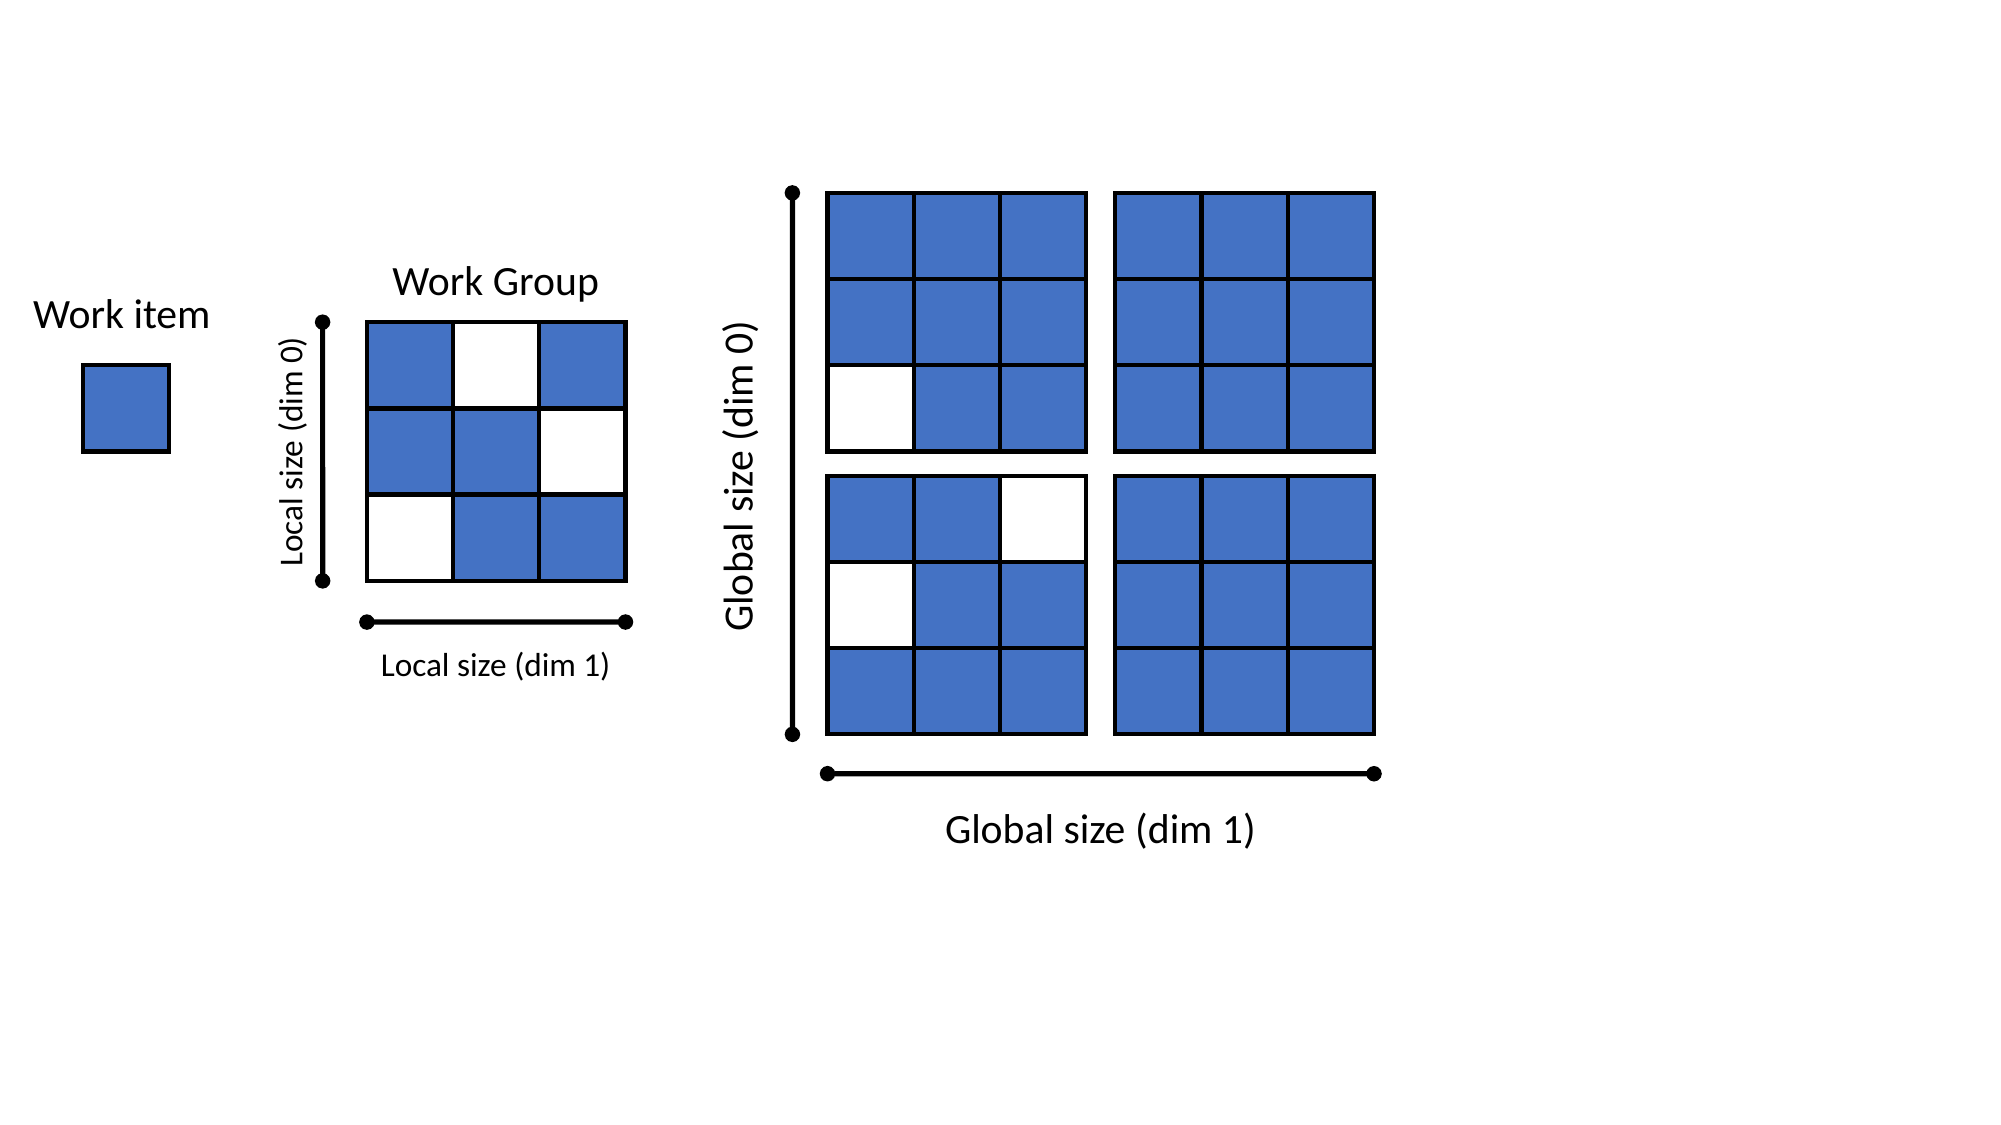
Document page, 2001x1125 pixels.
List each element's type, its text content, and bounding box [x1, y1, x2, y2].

text_box Global size (dim 1) [930, 794, 1272, 860]
text_box Local size (dim 1) [366, 635, 626, 691]
text_box Local size (dim 0) [261, 321, 317, 582]
text_box [1115, 192, 1374, 452]
text_box [83, 365, 170, 452]
text_box [827, 192, 1087, 452]
text_box Global size (dim 0) [703, 305, 769, 647]
text_box Work Group [377, 246, 615, 312]
text_box [1115, 475, 1374, 735]
text_box [827, 475, 1087, 735]
text_box Work item [18, 279, 226, 344]
text_box [366, 322, 626, 581]
